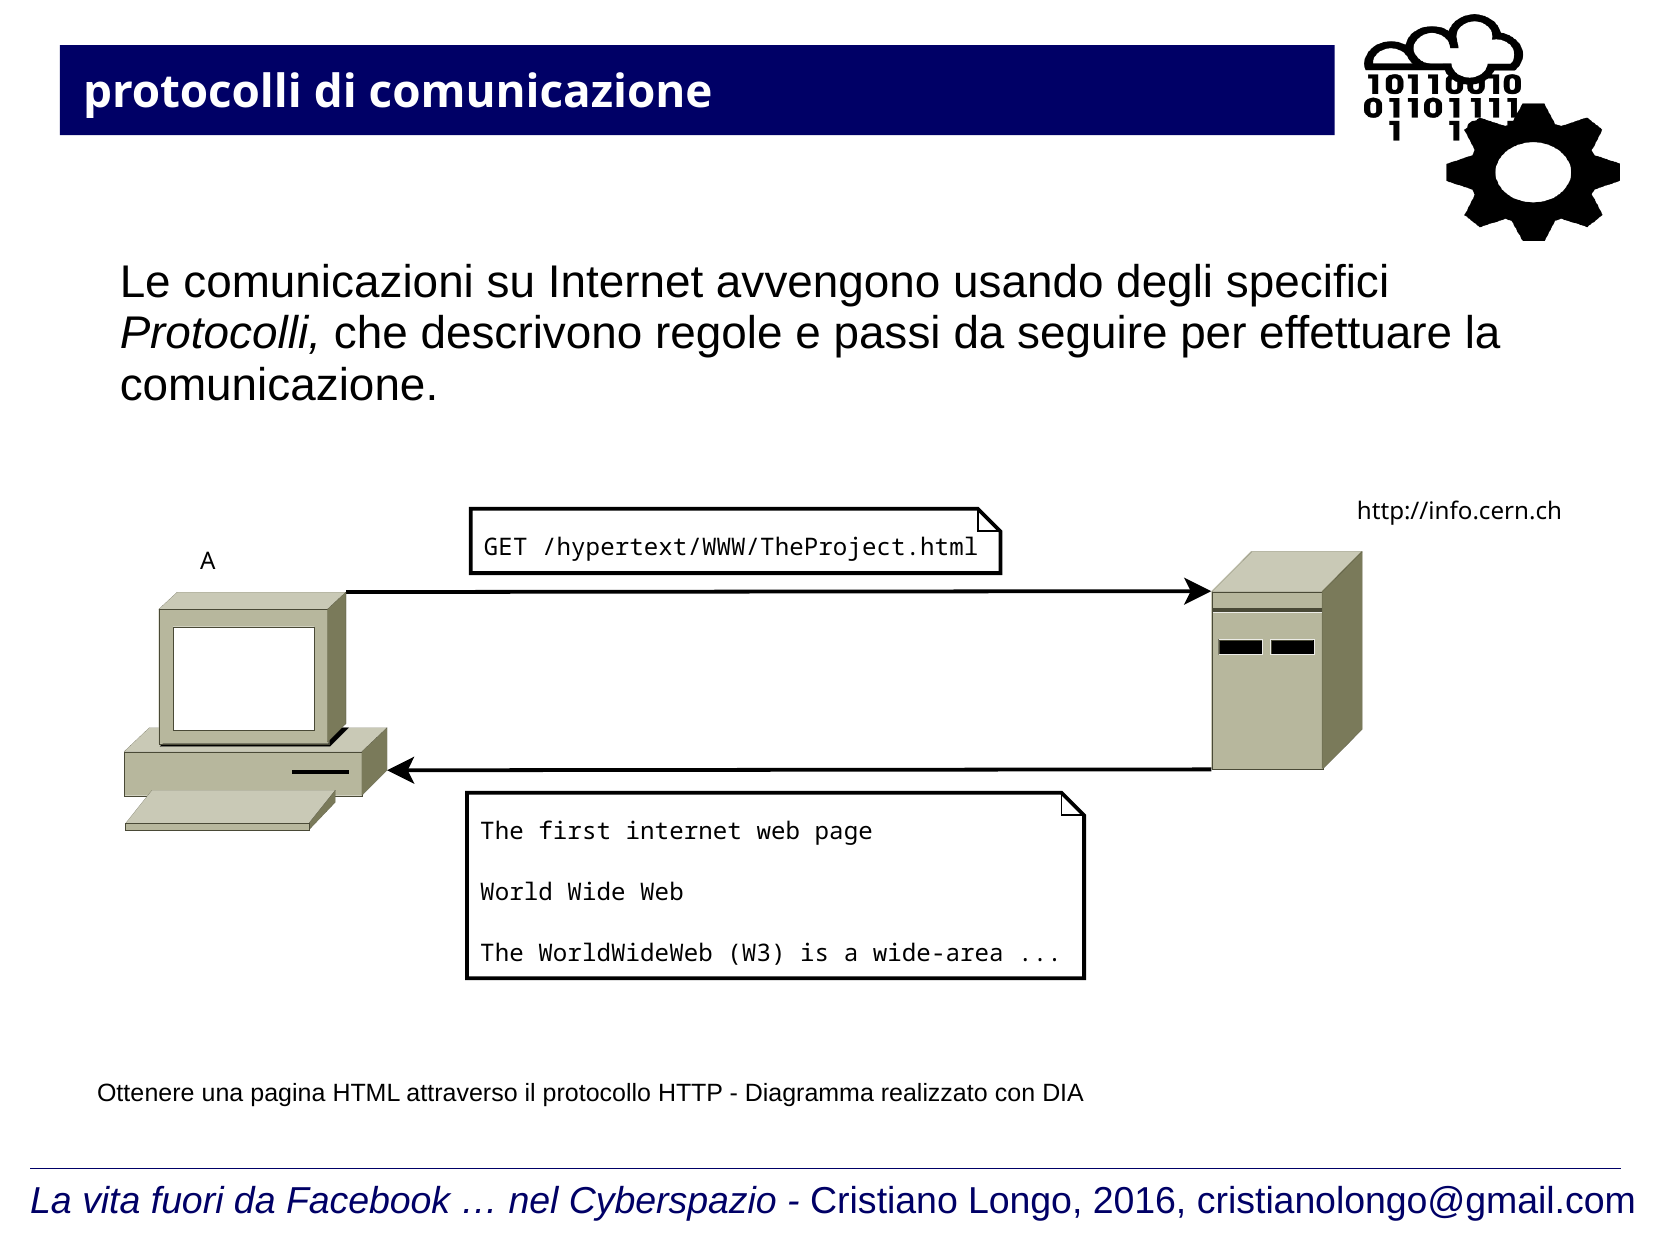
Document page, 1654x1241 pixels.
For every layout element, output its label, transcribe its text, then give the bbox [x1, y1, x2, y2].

text_box Le comunicazioni su Internet avvengono usando degli specifici Protocolli, che descrivono regole e passi da seguire per effettuare la comunicazione. [105, 248, 1653, 418]
list protocolli di comunicazione [59, 45, 1335, 136]
picture [120, 495, 1576, 981]
picture [1364, 14, 1620, 241]
text_box La vita fuori da Facebook … nel Cyberspazio - Cristiano Longo, 2016, cristianolongo@gmail.com [15, 1168, 1653, 1241]
text_box Ottenere una pagina HTML attraverso il protocollo HTTP - Diagramma realizzato con DIA [82, 1071, 1653, 1138]
